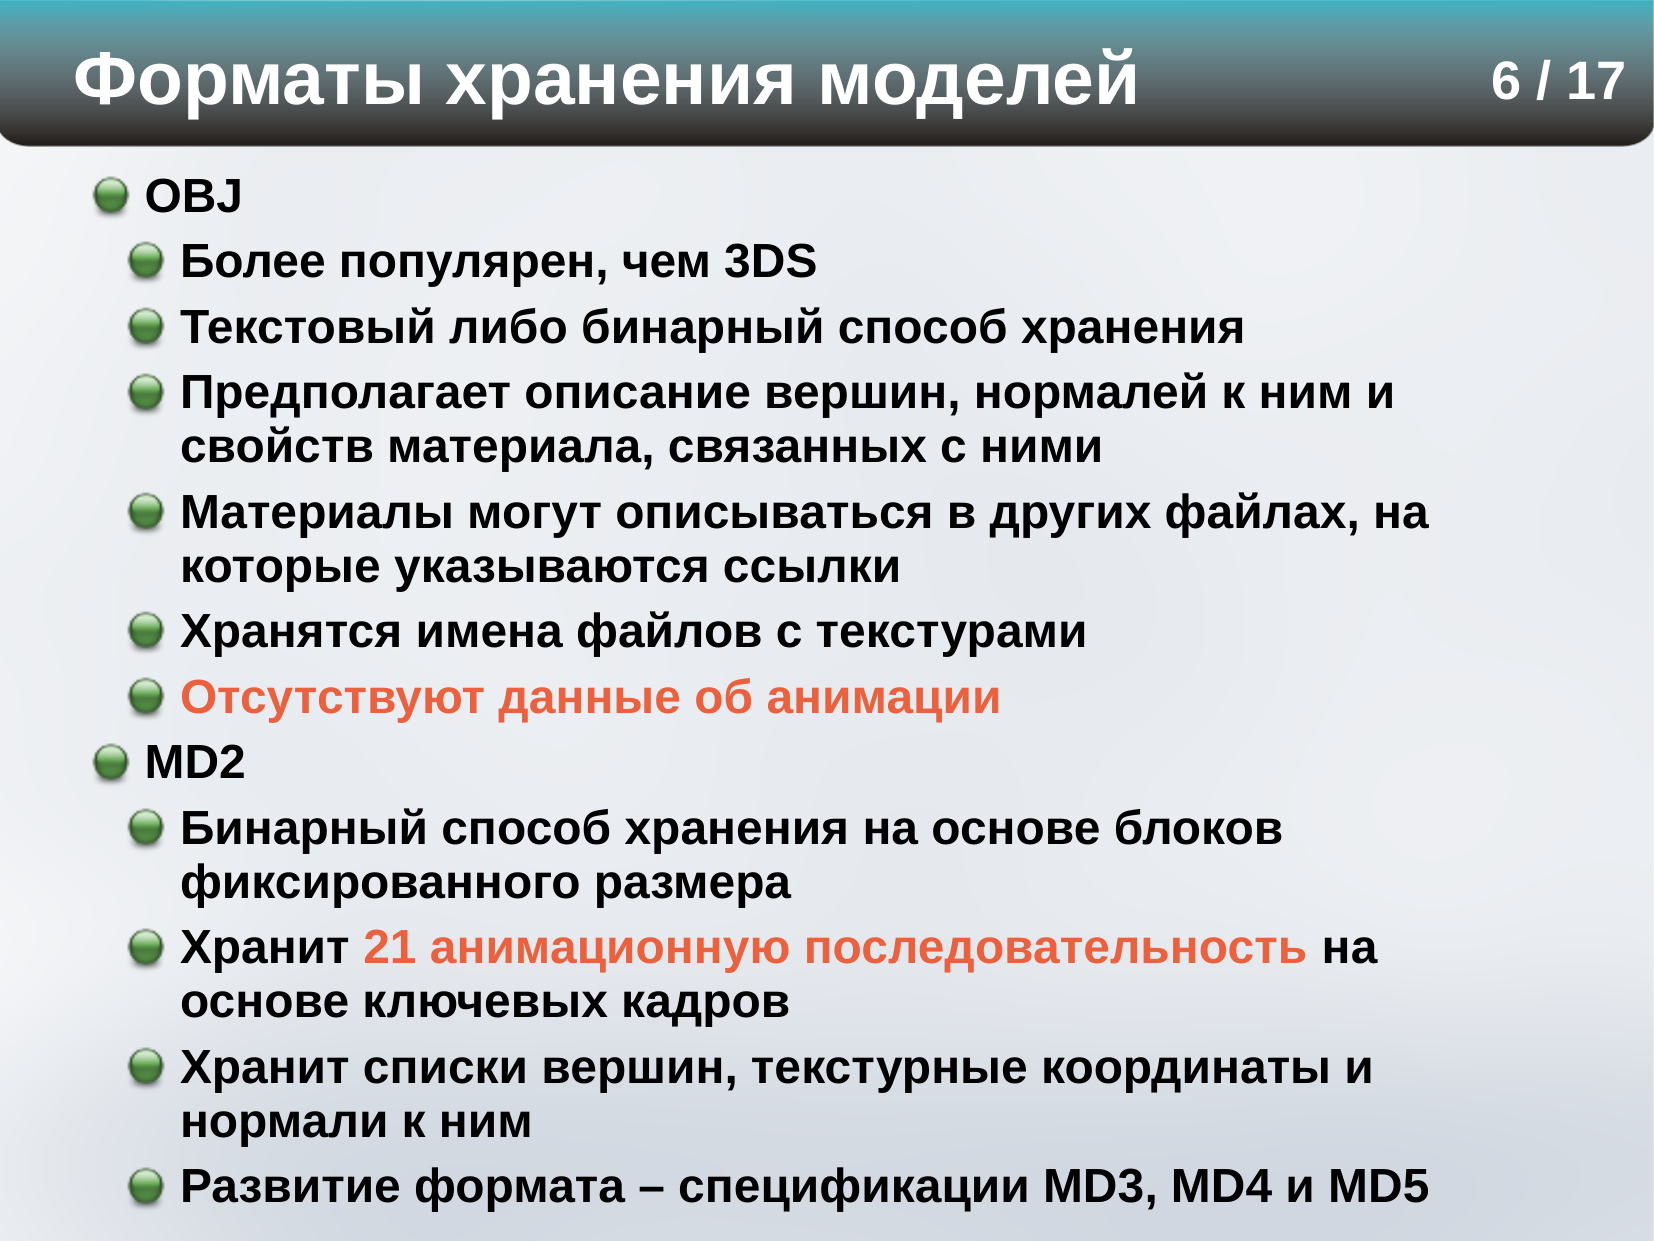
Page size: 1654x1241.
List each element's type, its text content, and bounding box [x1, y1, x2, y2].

text_box <номер> / 17 [1476, 42, 1654, 119]
text_box OBJ Более популярен, чем 3DS Текстовый либо бинарный способ хранения Предполагает описание вершин, нормалей к ним и свойств материала, связанных с ними Материалы могут описываться в других файлах, на которые указываются ссылки Хранятся имена файлов с текстурами Отсутствуют данные об анимации MD2 Бинарный способ хранения на основе блоков фиксированного размера Хранит 21 анимационную последовательность на основе ключевых кадров Хранит списки вершин, текстурные координаты и нормали к ним Развитие формата – спецификации MD3, MD4 и MD5 [70, 71, 1506, 1221]
text_box Форматы хранения моделей [59, 29, 1359, 129]
picture [0, 0, 1654, 1241]
